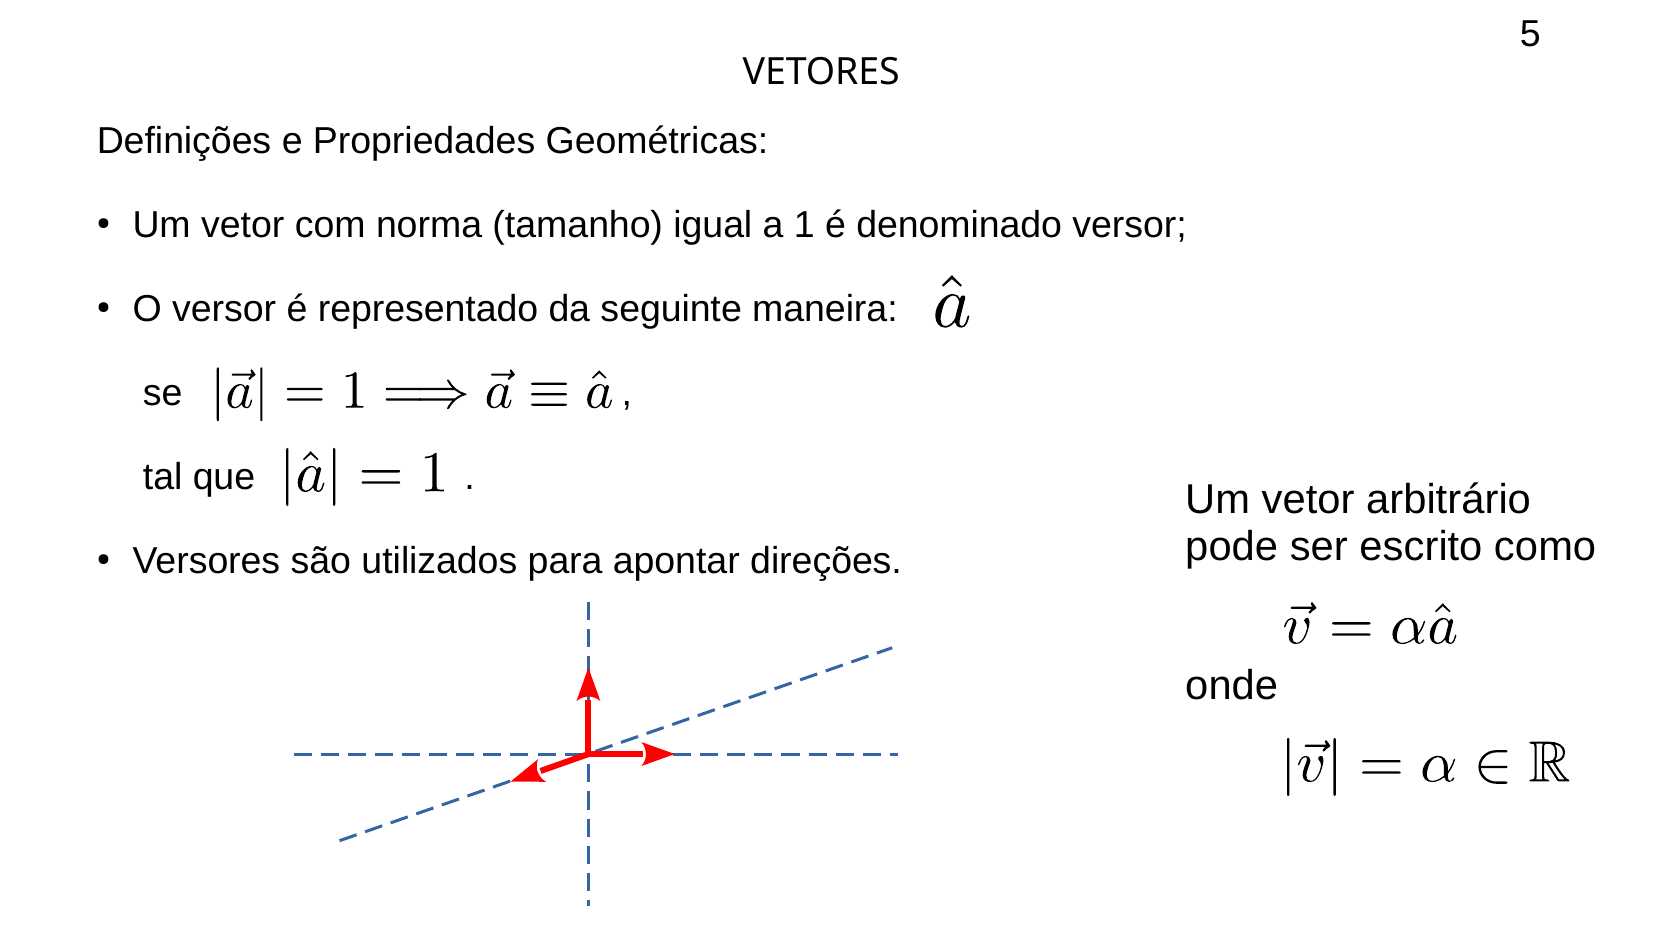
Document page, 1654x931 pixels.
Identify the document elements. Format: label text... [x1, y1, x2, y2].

text_box <number> [1505, 4, 1654, 75]
picture [932, 275, 970, 328]
picture [208, 365, 614, 424]
text_box Definições e Propriedades Geométricas: Um vetor com norma (tamanho) igual a 1 é denominado versor; O versor é representado da seguinte maneira: se , tal que . Versores são utilizados para apontar direções. [82, 112, 1536, 589]
text_box Um vetor arbitrário pode ser escrito como onde [1170, 468, 1615, 716]
picture [1278, 735, 1572, 799]
text_box VETORES [728, 11, 937, 93]
picture [1277, 599, 1459, 647]
picture [279, 447, 444, 506]
